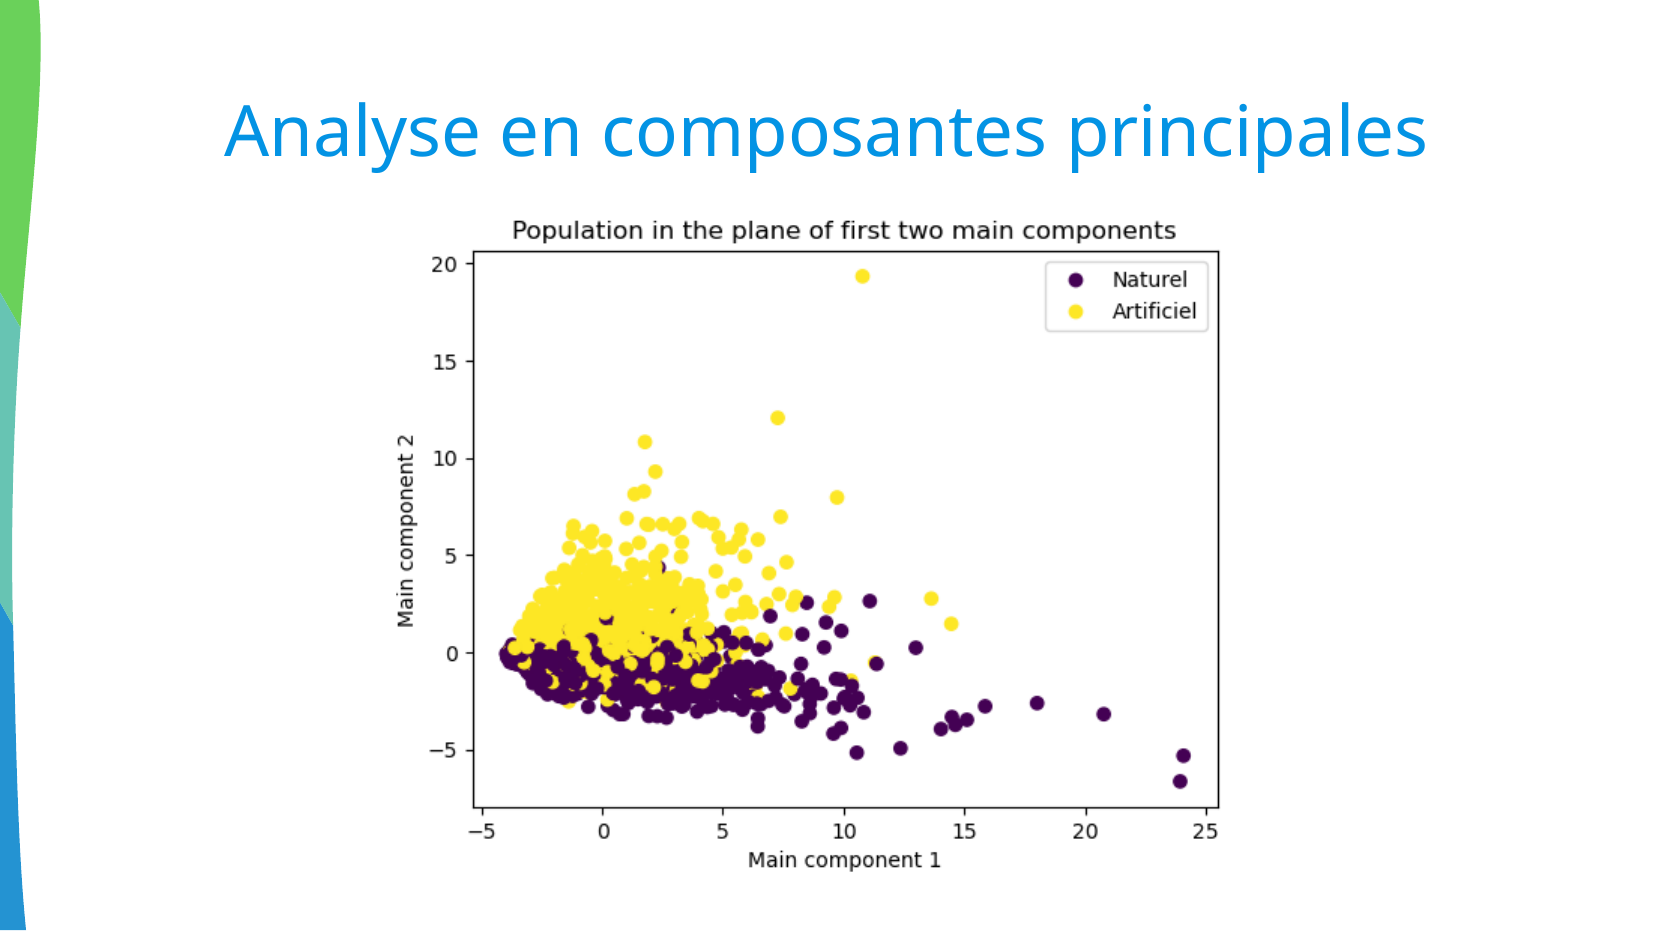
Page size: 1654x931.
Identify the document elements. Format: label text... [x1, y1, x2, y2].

text_box Analyse en composantes principales [0, 78, 1654, 178]
picture [383, 206, 1233, 887]
